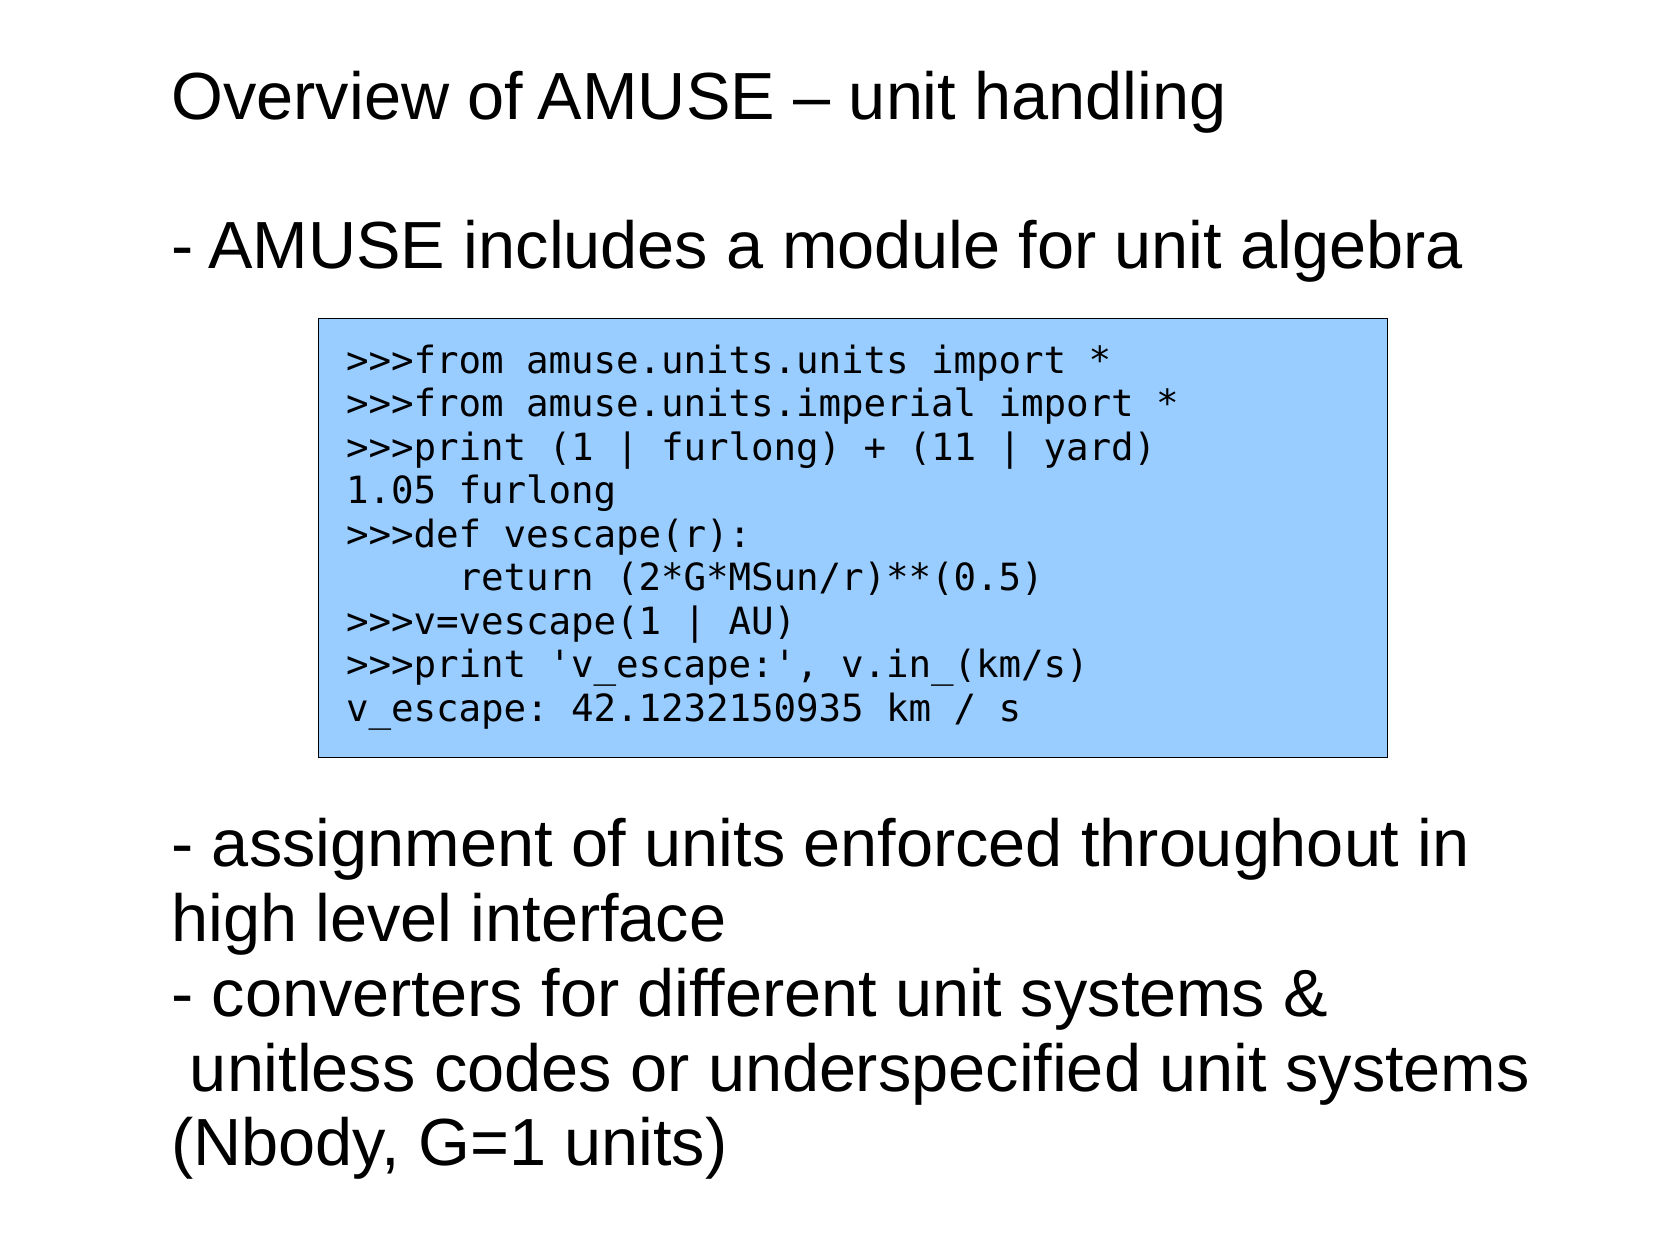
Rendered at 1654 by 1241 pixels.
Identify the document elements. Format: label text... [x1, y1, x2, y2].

text_box Overview of AMUSE – unit handling - AMUSE includes a module for unit algebra - assignment of units enforced throughout in high level interface - converters for different unit systems & unitless codes or underspecified unit systems (Nbody, G=1 units) [156, 51, 1551, 1188]
